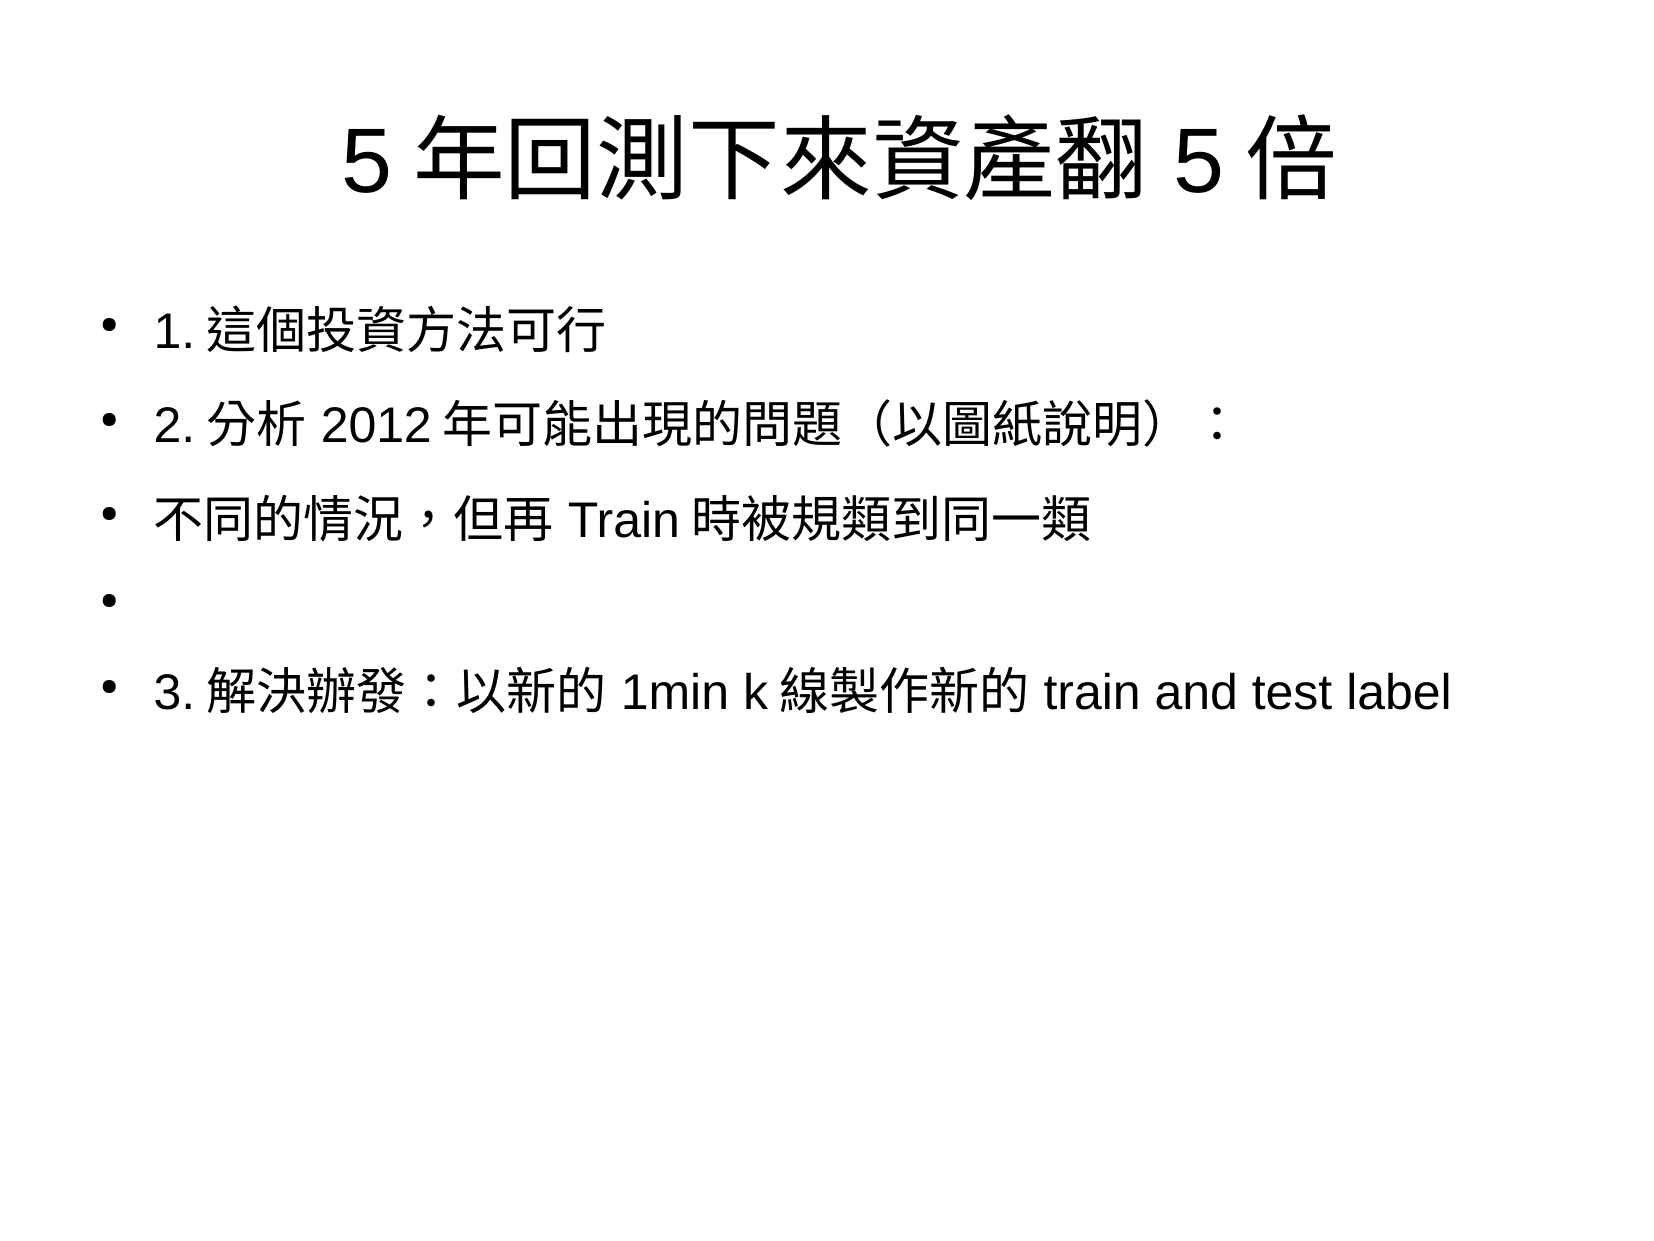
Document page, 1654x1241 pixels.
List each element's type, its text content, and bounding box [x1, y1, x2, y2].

title 5年回測下來資產翻5倍 [82, 49, 1571, 257]
list 1.這個投資方法可行 2.分析2012年可能出現的問題（以圖紙說明）： 不同的情況，但再Train時被規類到同一類 3.解決辦發：以新的1min k線製作新的train and test label [82, 290, 1571, 1010]
